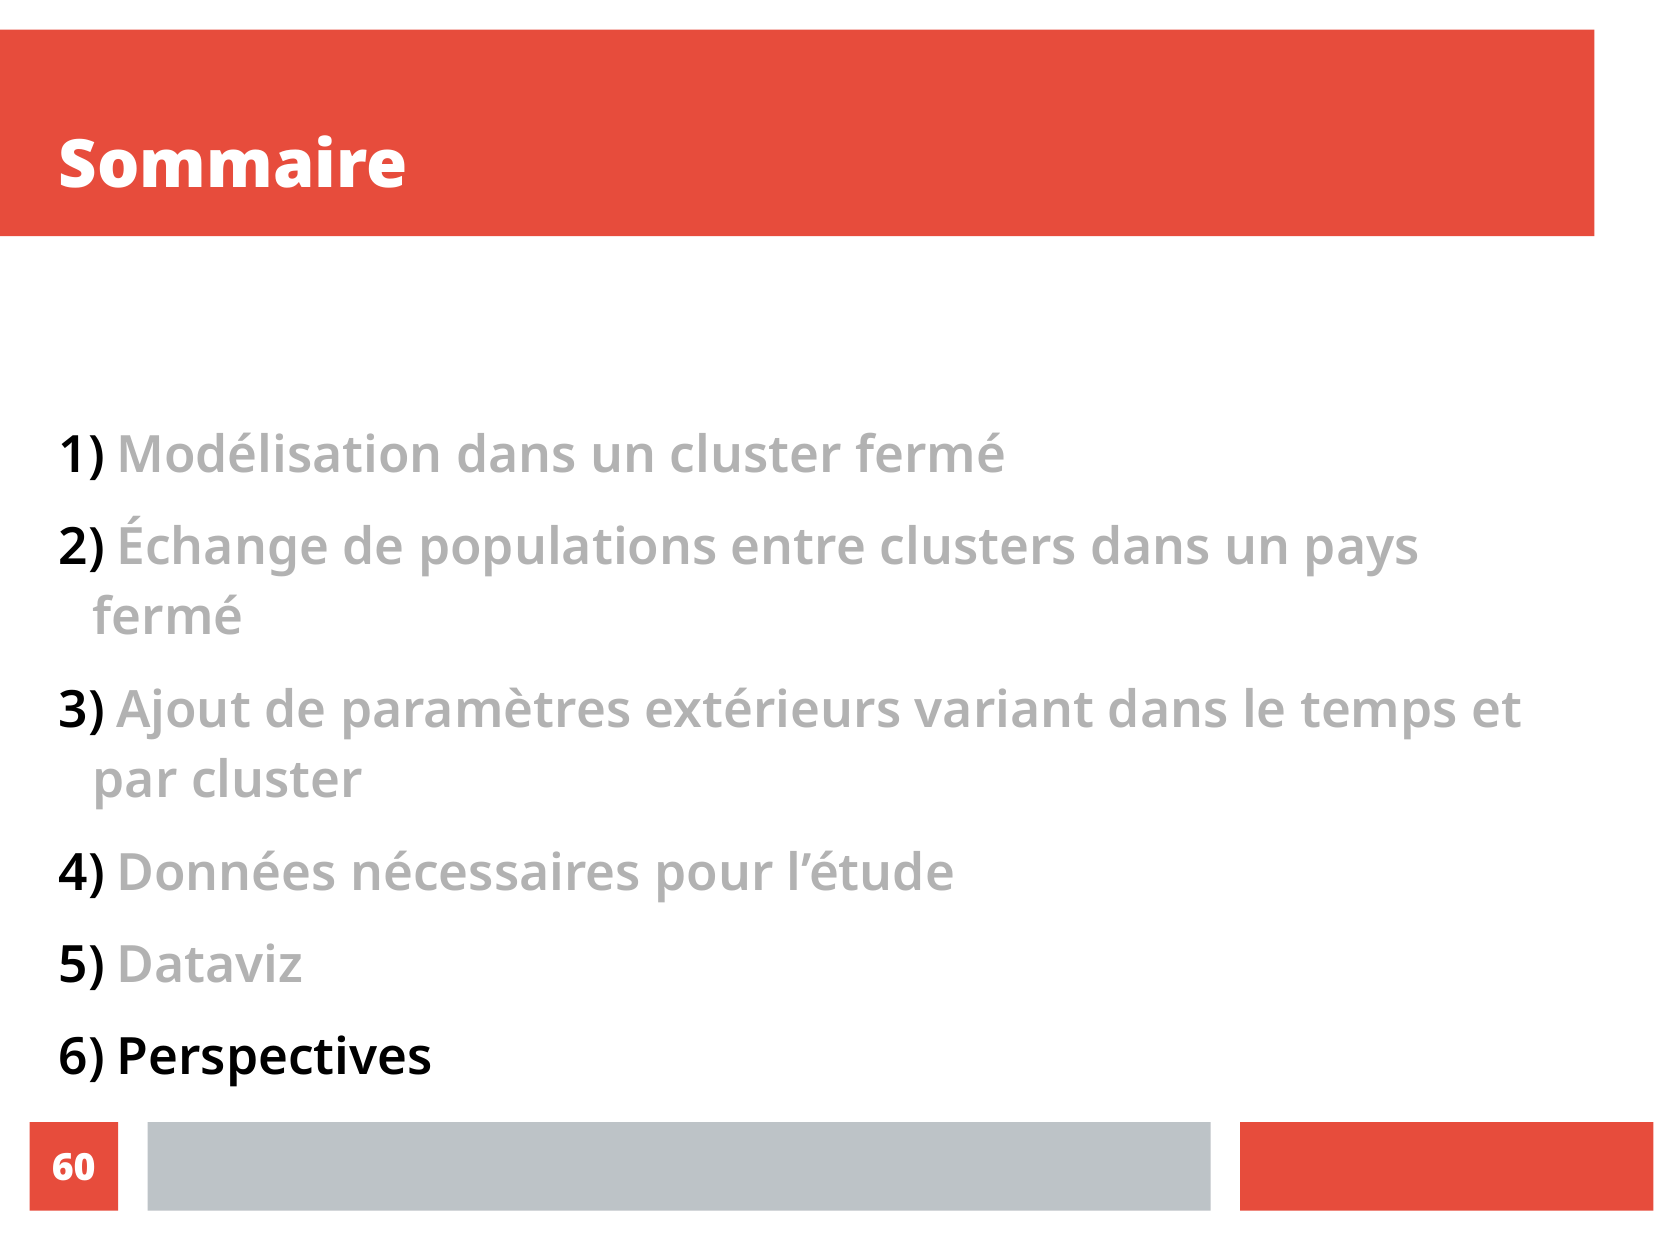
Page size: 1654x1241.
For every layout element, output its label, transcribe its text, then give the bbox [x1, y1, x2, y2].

title Sommaire [59, 59, 1595, 207]
list Modélisation dans un cluster fermé Échange de populations entre clusters dans un pays fermé Ajout de paramètres extérieurs variant dans le temps et par cluster Données nécessaires pour l’étude Dataviz Perspectives [59, 324, 1565, 1093]
